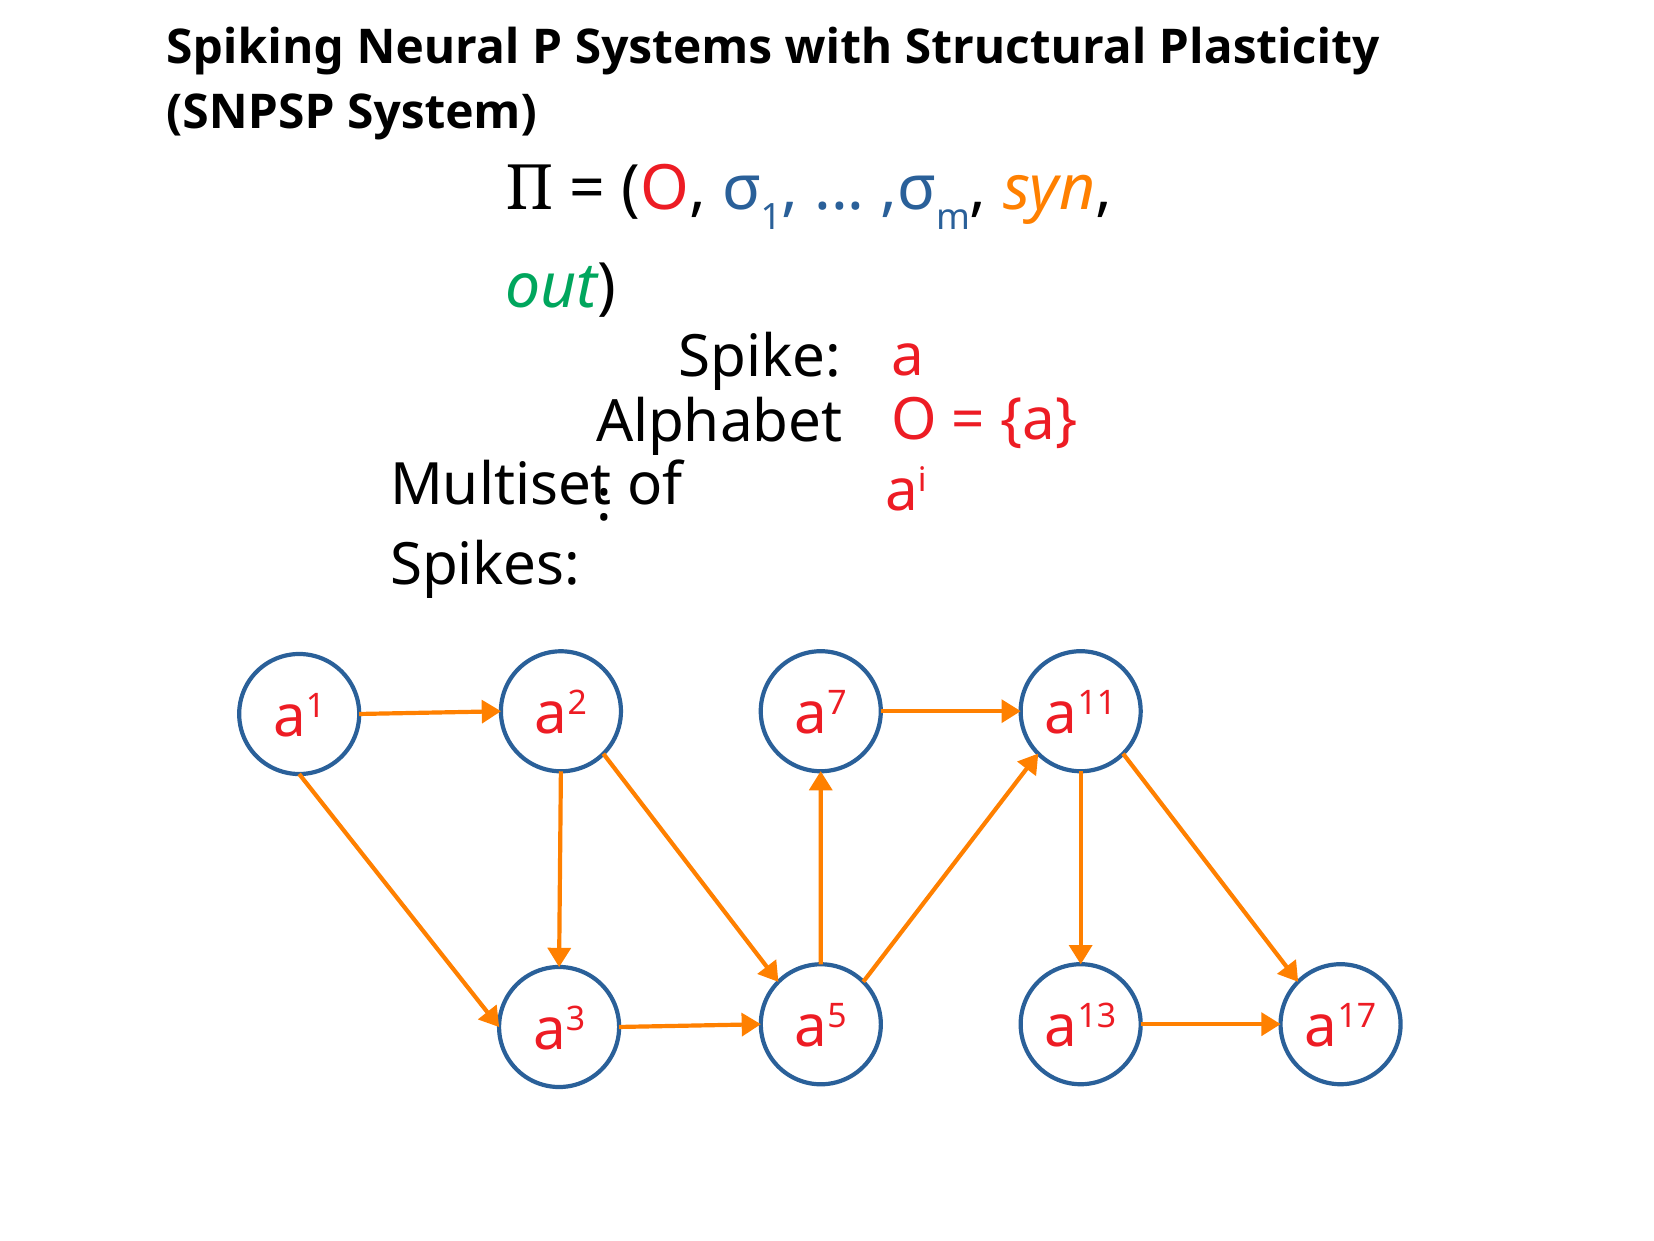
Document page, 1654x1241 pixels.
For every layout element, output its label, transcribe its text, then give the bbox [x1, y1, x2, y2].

text_box ai [870, 441, 1024, 539]
text_box a11 [1020, 651, 1141, 772]
text_box a2 [500, 651, 621, 772]
text_box Π = (O, σ1, ... ,σm, syn, out) [490, 135, 1156, 248]
text_box a1 [239, 653, 360, 774]
text_box Spike: [664, 306, 858, 399]
text_box Alphabet: [581, 371, 864, 464]
text_box a13 [1020, 964, 1141, 1085]
text_box a7 [760, 651, 881, 772]
text_box a5 [760, 964, 881, 1085]
text_box a [876, 305, 940, 403]
text_box a17 [1280, 964, 1401, 1085]
text_box Multiset of Spikes: [375, 435, 844, 528]
text_box Spiking Neural P Systems with Structural Plasticity (SNPSP System) [151, 4, 1502, 83]
text_box O = {a} [876, 370, 1105, 468]
text_box a3 [499, 967, 620, 1088]
